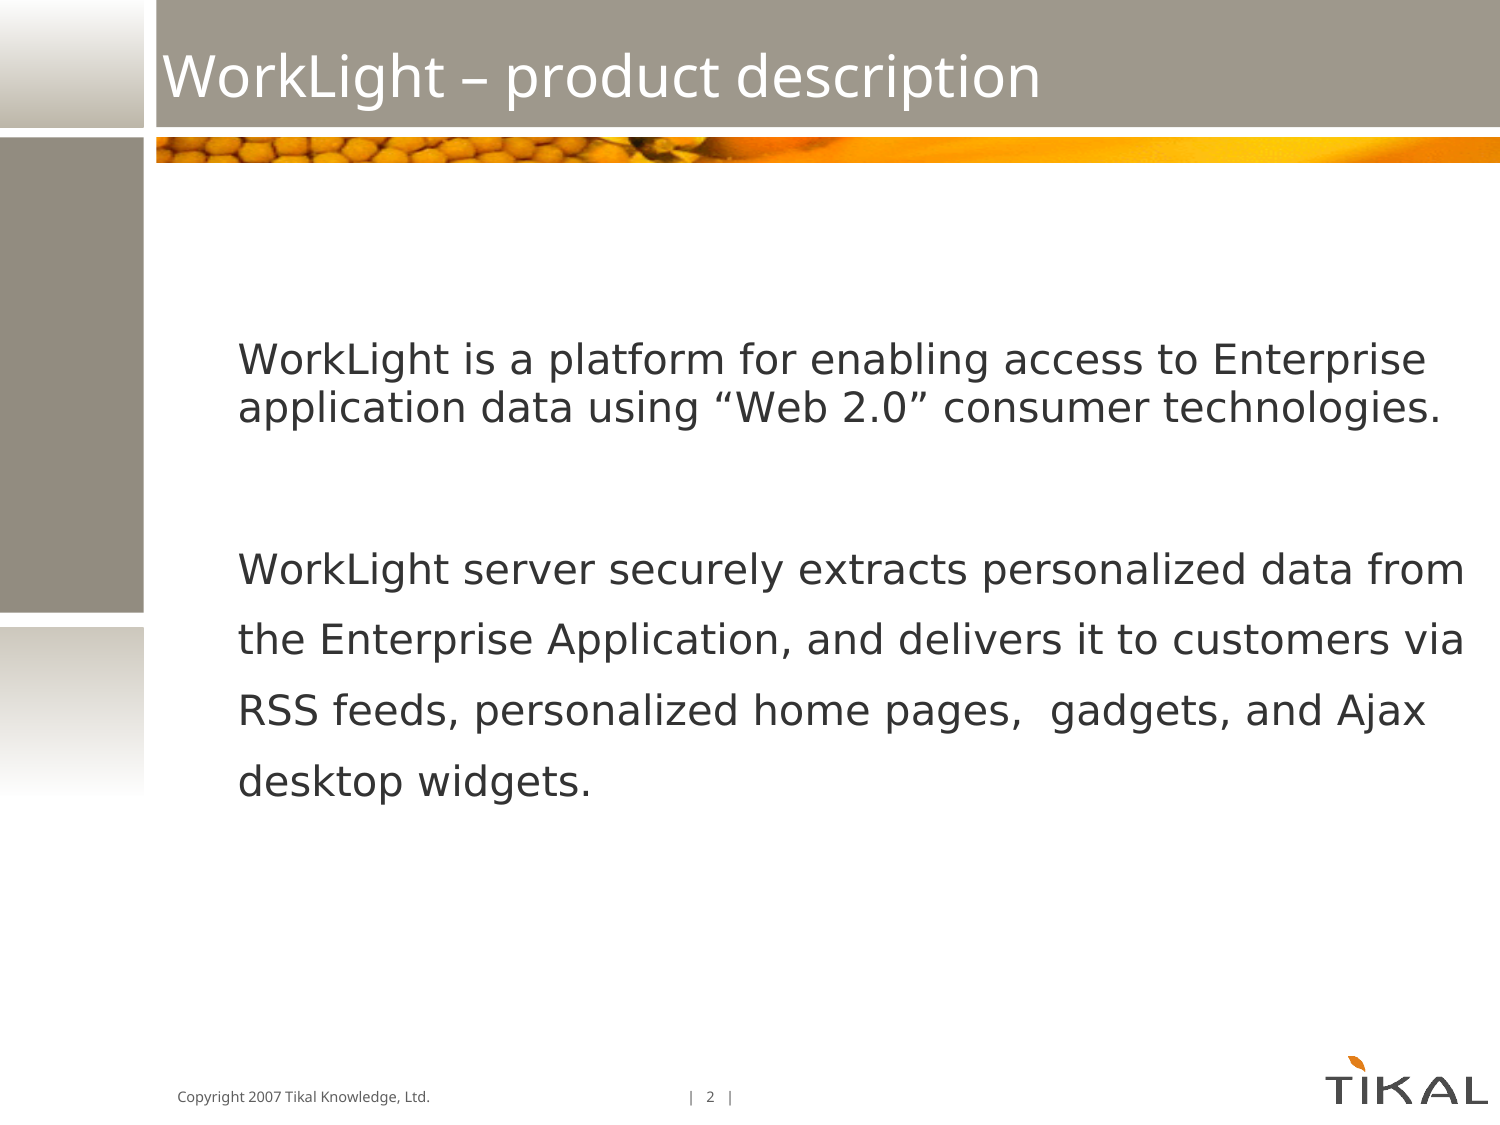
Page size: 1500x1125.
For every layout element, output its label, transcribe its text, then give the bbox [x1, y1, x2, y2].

picture [1312, 1034, 1500, 1125]
subtitle WorkLight is a platform for enabling access to Enterprise application data using “Web 2.0” consumer technologies. WorkLight server securely extracts personalized data from the Enterprise Application, and delivers it to customers via RSS feeds, personalized home pages, gadgets, and Ajax desktop widgets. [162, 317, 1474, 907]
picture [156, 137, 1500, 163]
title WorkLight – product description [162, 24, 1449, 125]
